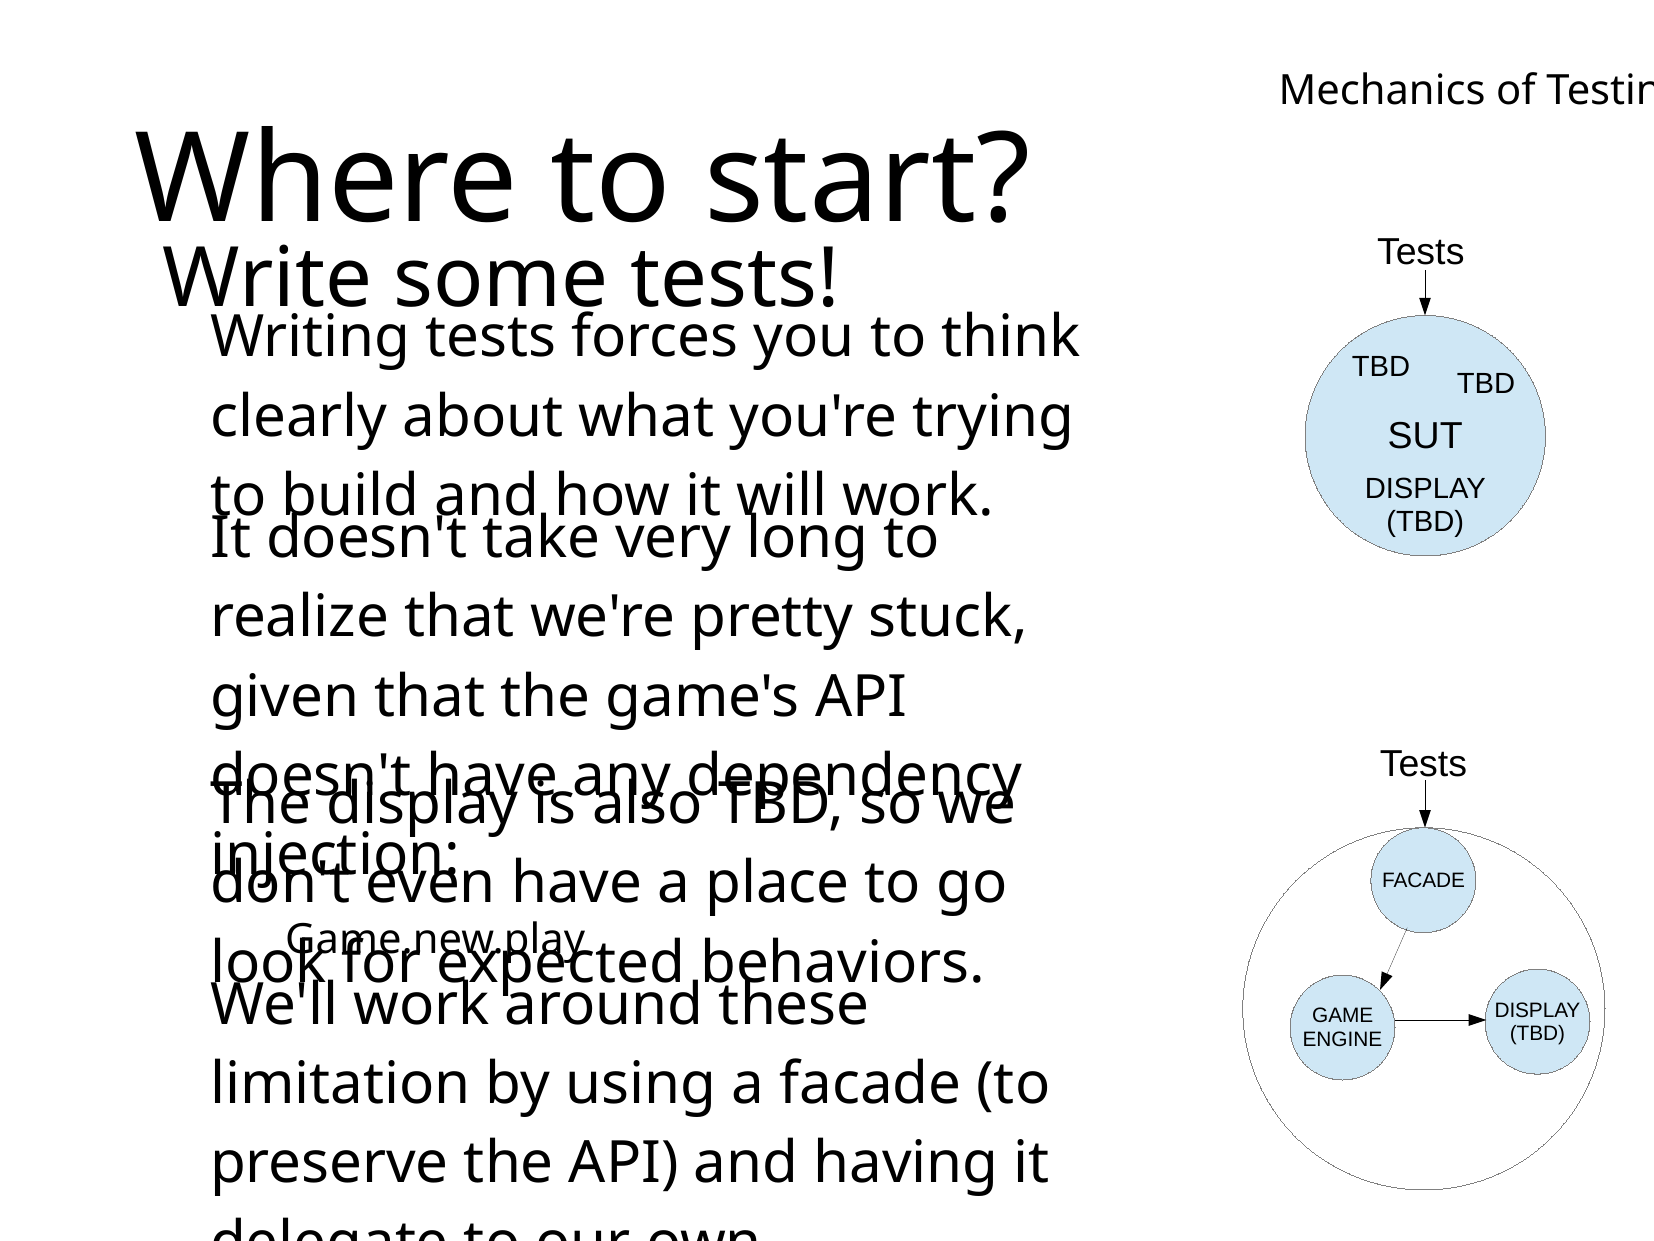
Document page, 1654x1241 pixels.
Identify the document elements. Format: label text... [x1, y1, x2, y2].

text_box We'll work around these limitation by using a facade (to preserve the API) and having it delegate to our own dependency-injectable classes behind the scenes. [195, 954, 1141, 1184]
text_box Mechanics of Testing [1263, 51, 1603, 106]
text_box DISPLAY (TBD) [1485, 969, 1591, 1075]
text_box TBD [1337, 342, 1426, 391]
text_box Writing tests forces you to think clearly about what you're trying to build and how it will work. [195, 302, 1111, 486]
text_box SUT [1377, 546, 1474, 556]
text_box DISPLAY (TBD) [1350, 465, 1503, 546]
text_box Tests [1362, 223, 1484, 281]
text_box FACADE [1370, 827, 1476, 933]
text_box TBD [1442, 360, 1531, 408]
text_box Tests [1365, 735, 1487, 792]
text_box The display is also TBD, so we don't even have a place to go look for expected behaviors. [195, 753, 1141, 930]
text_box Write some tests! [148, 210, 1411, 302]
text_box SUT [1305, 315, 1546, 530]
text_box It doesn't take very long to realize that we're pretty stuck, given that the game's API doesn't have any dependency injection: Game.new.play [195, 488, 1126, 717]
text_box Where to start? [120, 80, 1508, 211]
text_box GAME ENGINE [1290, 975, 1396, 1081]
